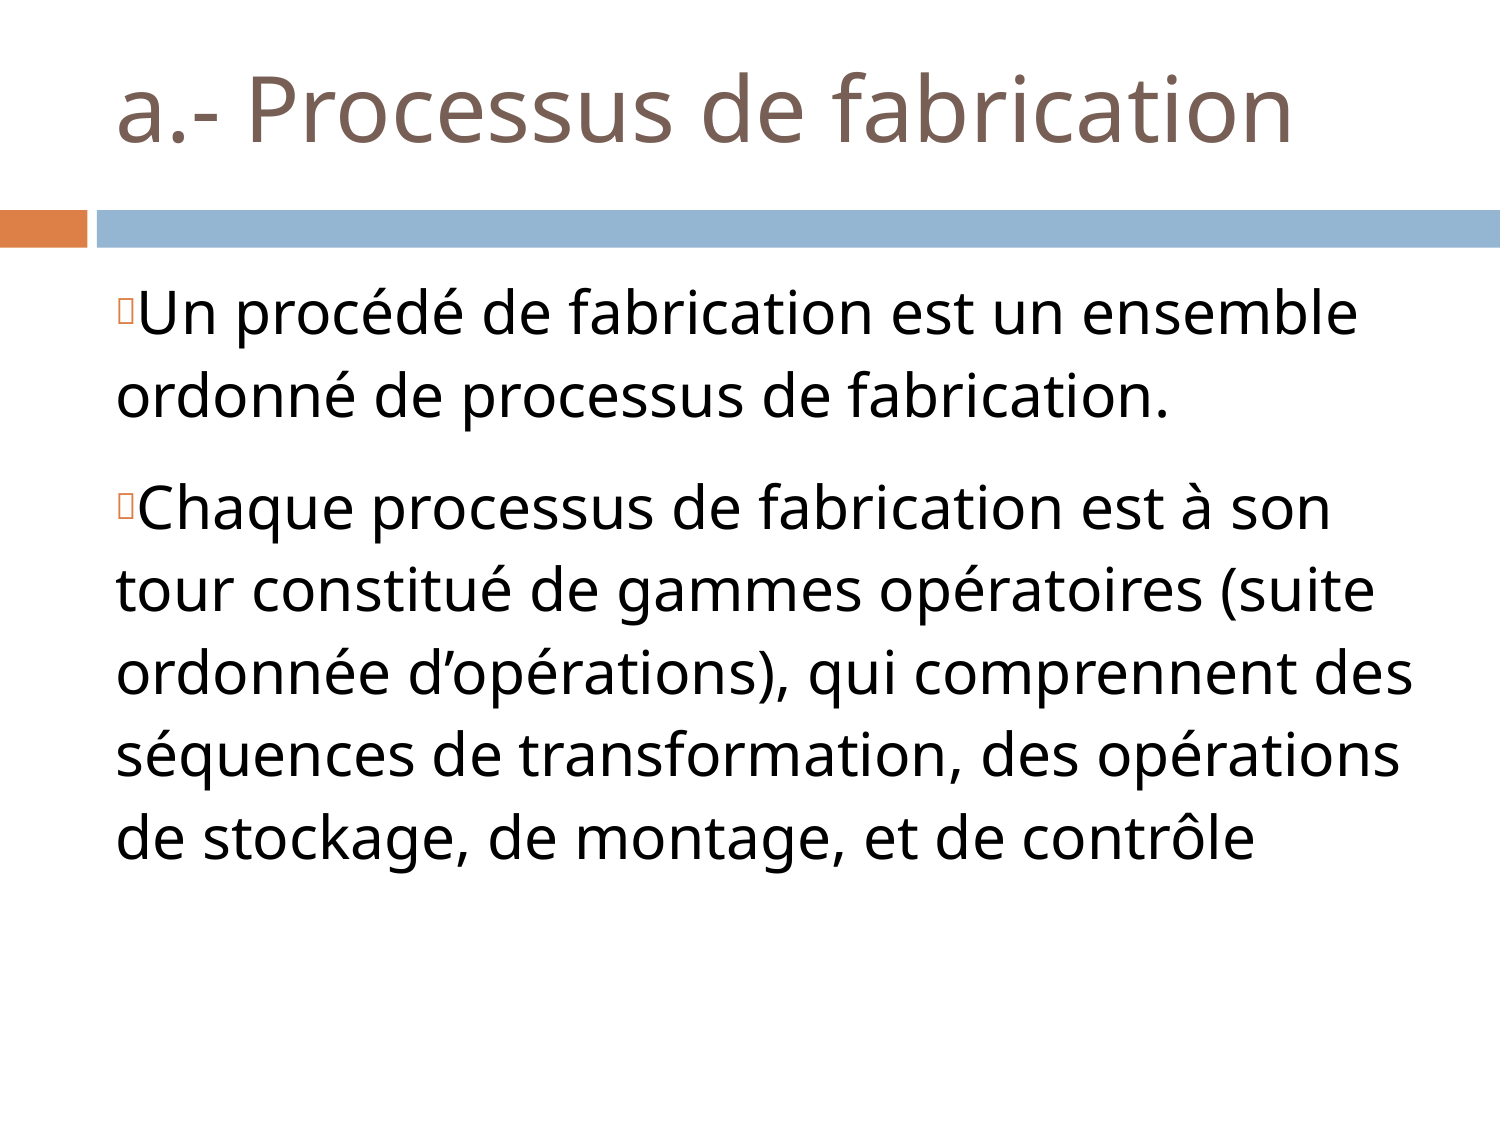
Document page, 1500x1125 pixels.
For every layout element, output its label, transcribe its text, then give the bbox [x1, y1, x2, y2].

title a.- Processus de fabrication [100, 37, 1439, 200]
list Un procédé de fabrication est un ensemble ordonné de processus de fabrication. Chaque processus de fabrication est à son tour constitué de gammes opératoires (suite ordonnée d’opérations), qui comprennent des séquences de transformation, des opérations de stockage, de montage, et de contrôle [100, 262, 1439, 1001]
